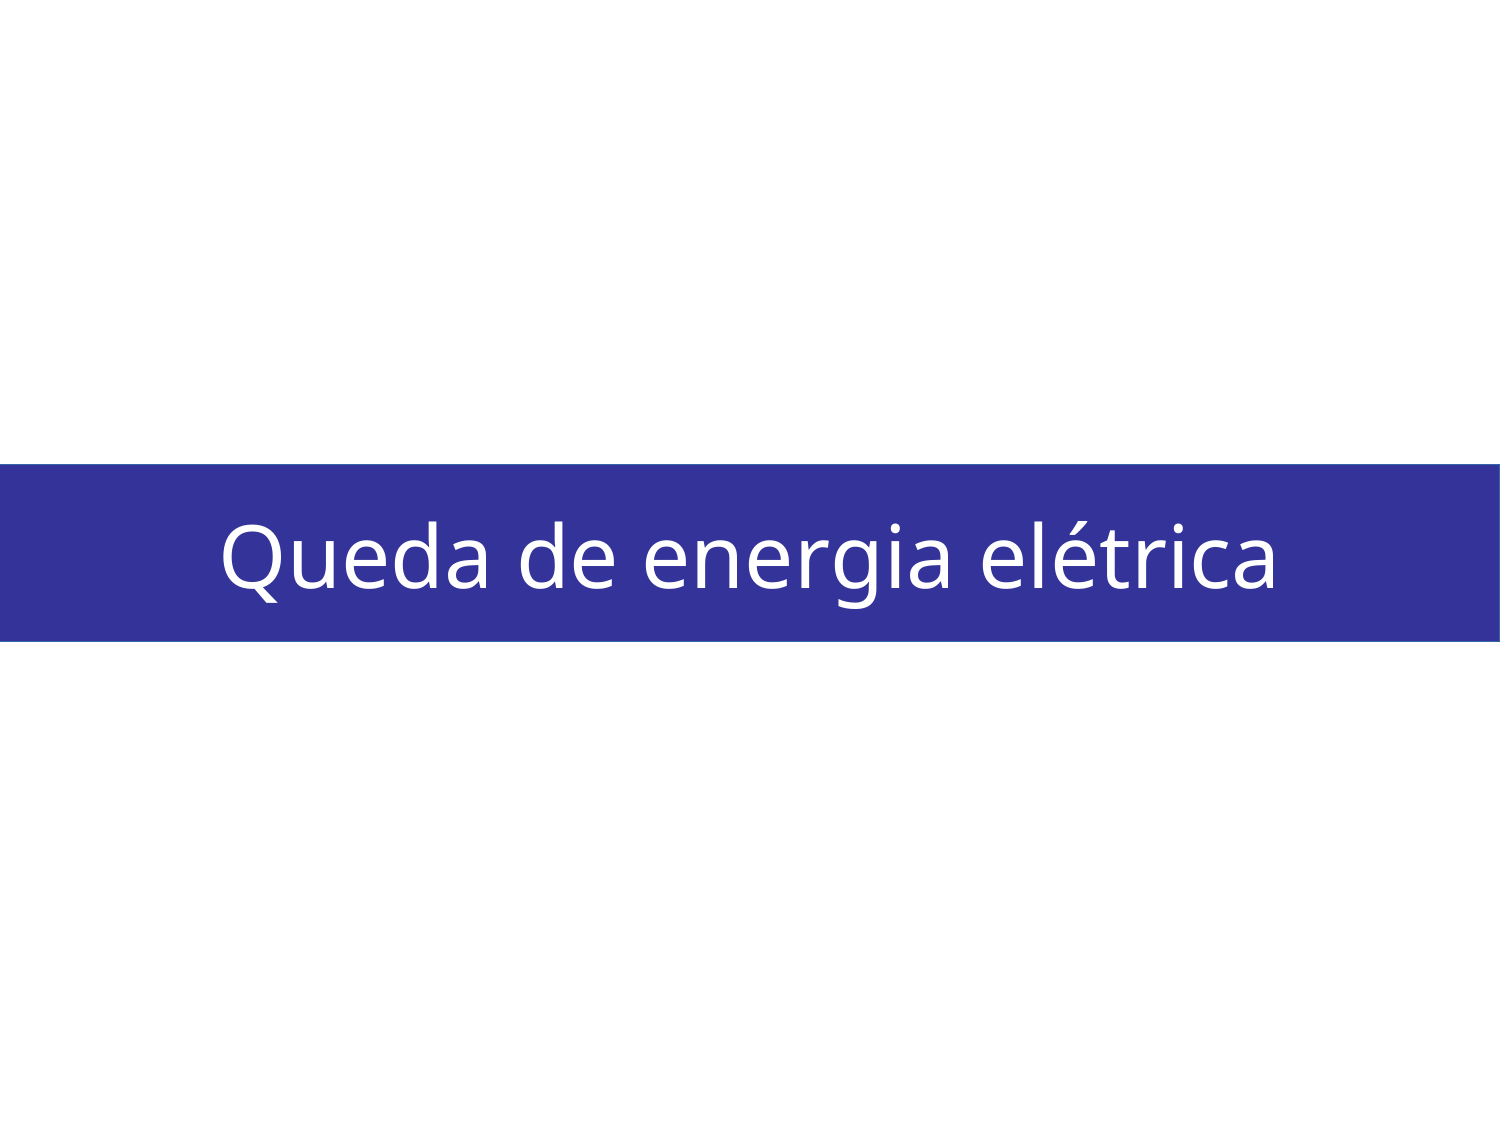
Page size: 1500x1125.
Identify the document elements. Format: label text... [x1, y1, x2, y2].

text_box Queda de energia elétrica [0, 464, 1500, 642]
